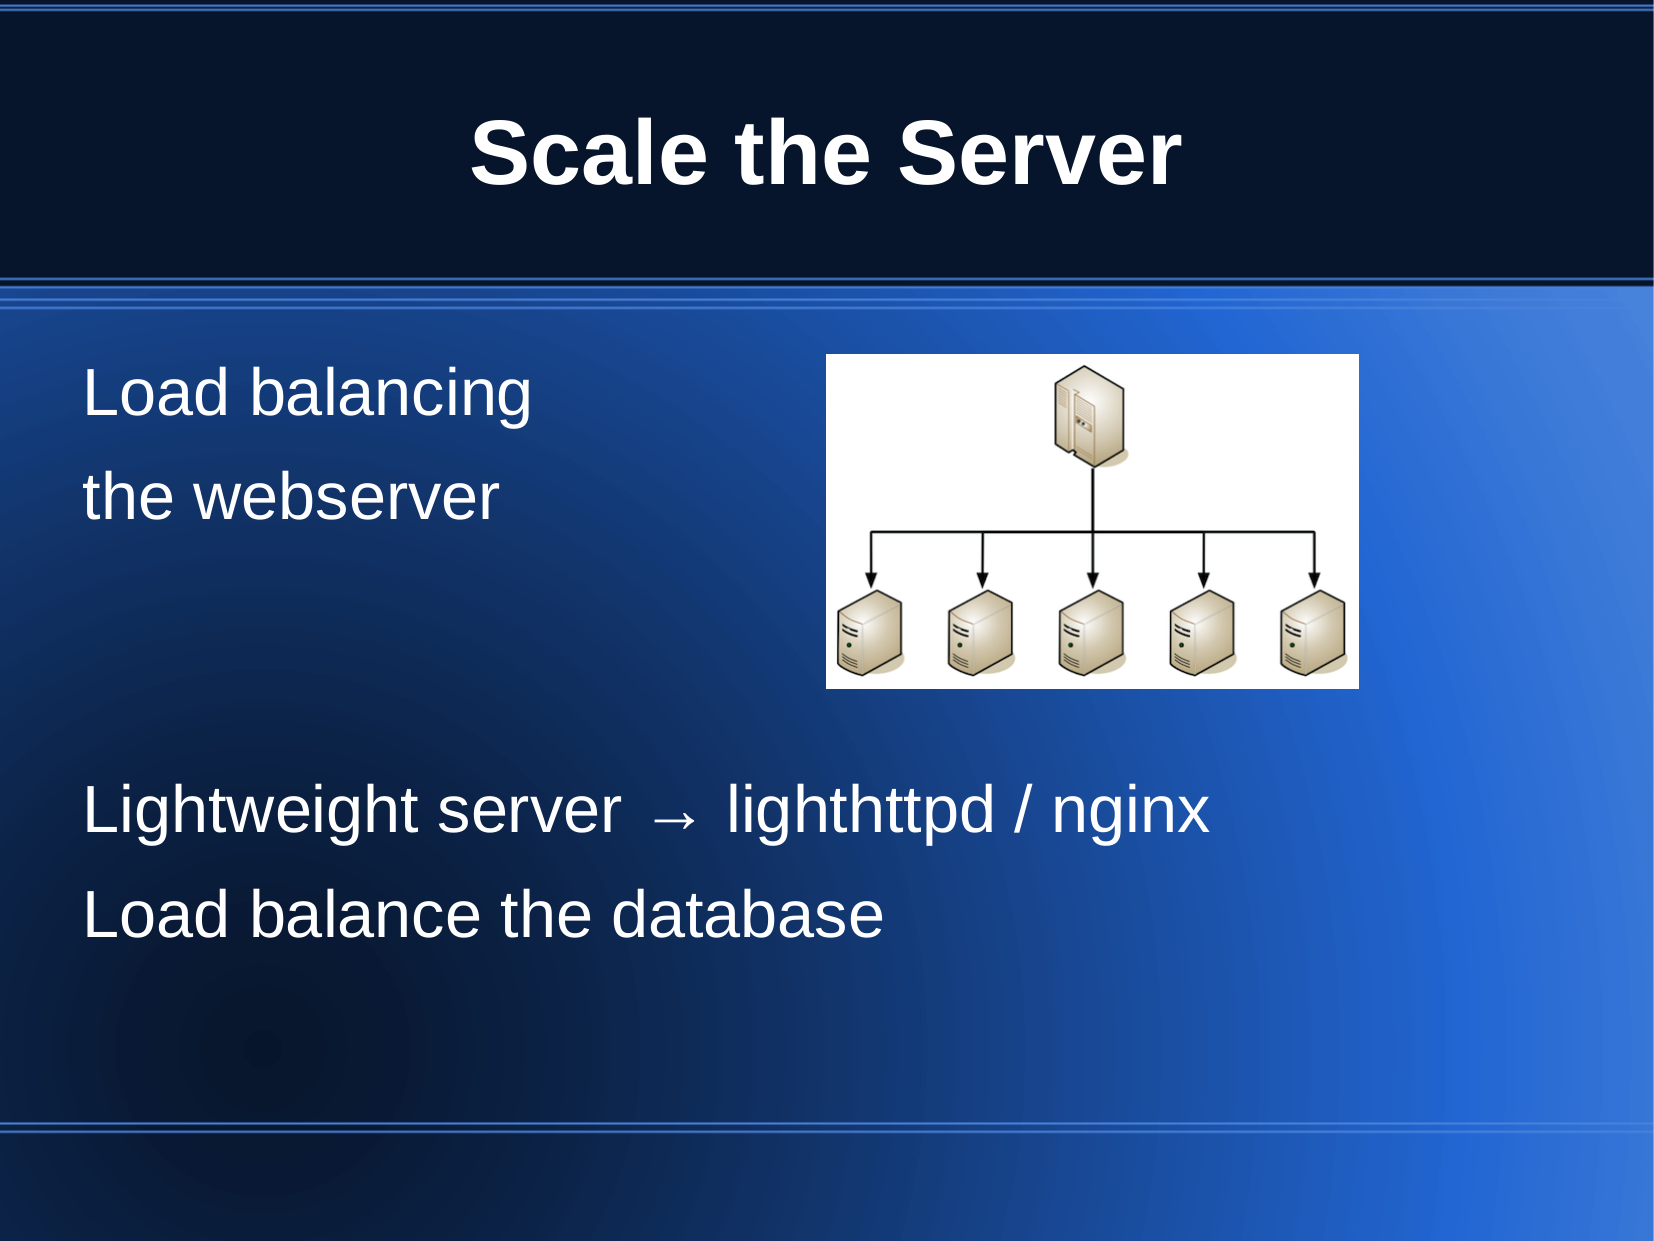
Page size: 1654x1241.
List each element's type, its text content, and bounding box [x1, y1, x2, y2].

list Load balancing the webserver Lightweight server → lighthttpd / nginx Load balance the database [82, 355, 1565, 1241]
title Scale the Server [82, 49, 1571, 257]
picture [0, 0, 1654, 1241]
